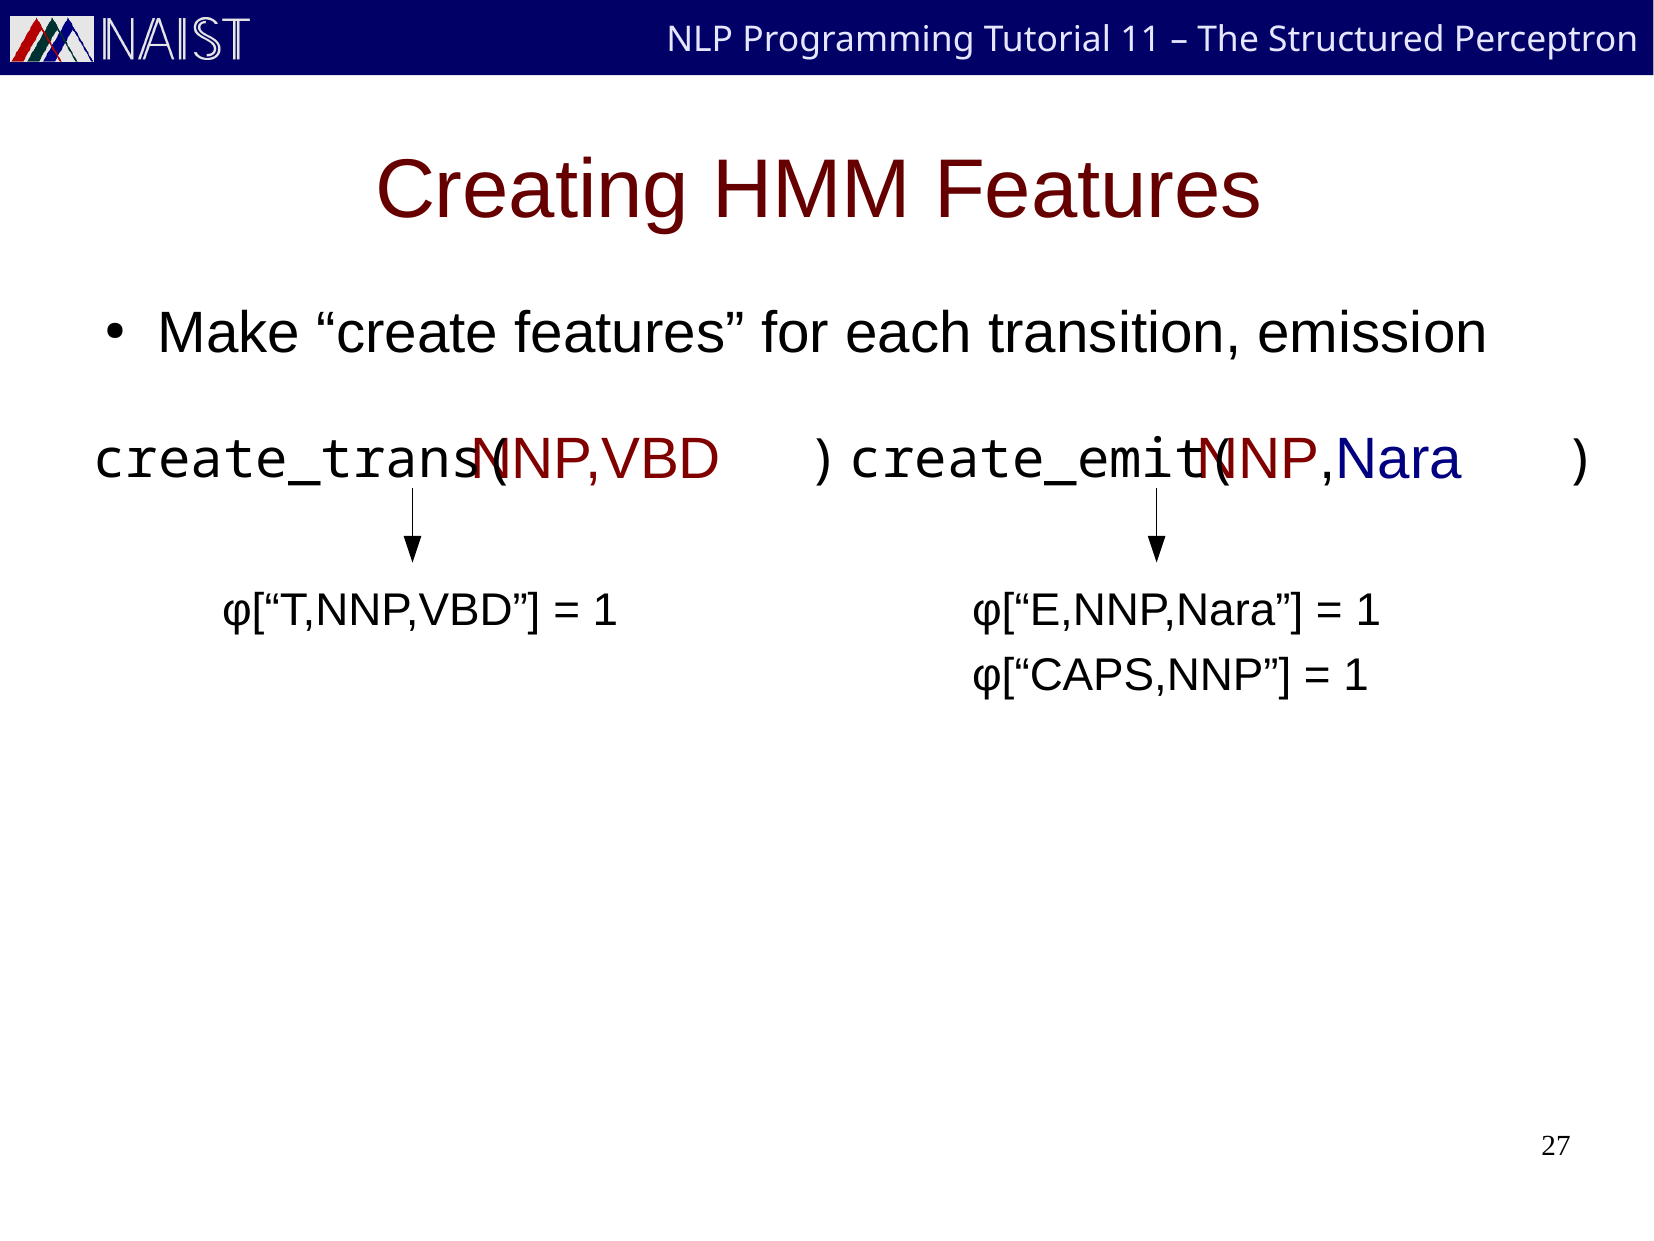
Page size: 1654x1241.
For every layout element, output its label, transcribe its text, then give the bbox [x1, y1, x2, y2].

picture [102, 17, 251, 60]
title Creating HMM Features [75, 92, 1564, 285]
text_box create_trans( ) [78, 412, 764, 499]
text_box φ[“CAPS,NNP”] = 1 [957, 641, 1385, 708]
picture [10, 16, 94, 62]
list Make “create features” for each transition, emission [86, 300, 1576, 1119]
text_box φ[“T,NNP,VBD”] = 1 [207, 576, 634, 643]
text_box create_emit( ) [834, 412, 1520, 499]
text_box φ[“E,NNP,Nara”] = 1 [957, 576, 1397, 643]
